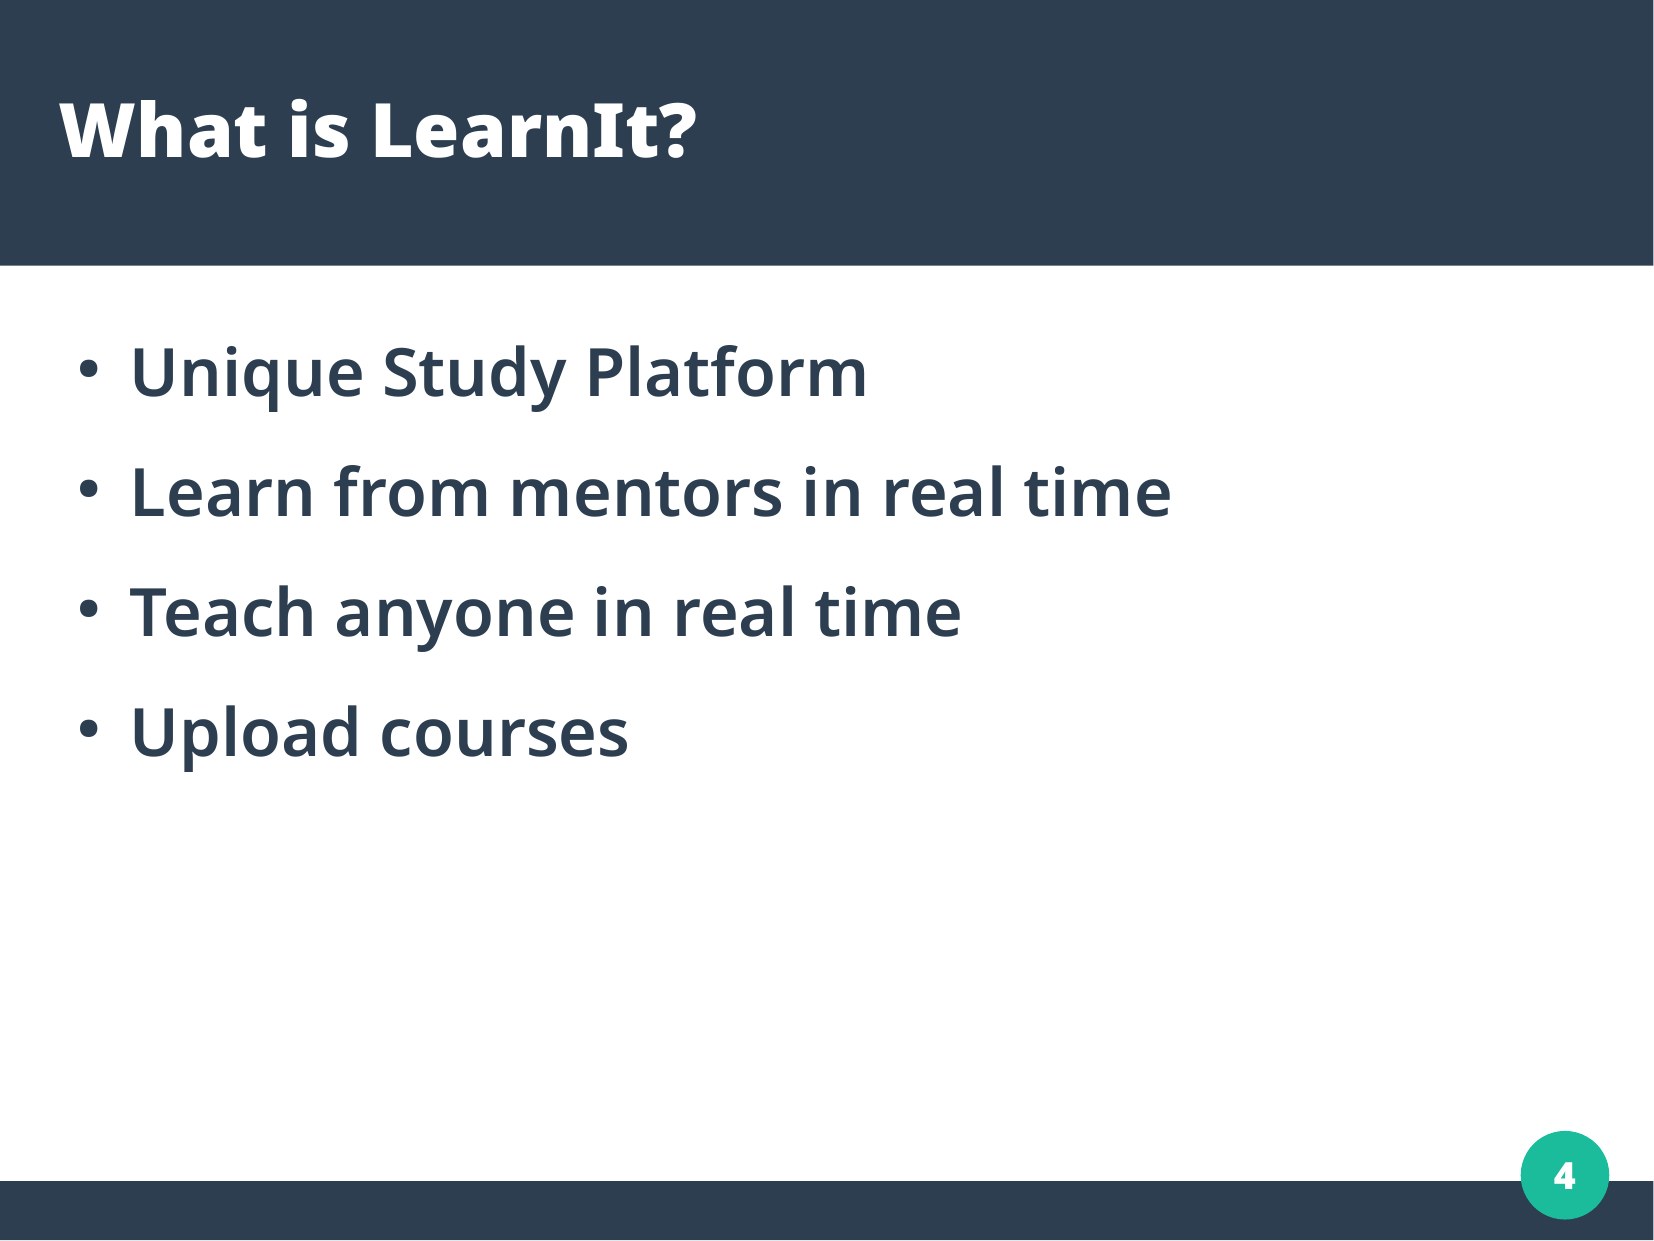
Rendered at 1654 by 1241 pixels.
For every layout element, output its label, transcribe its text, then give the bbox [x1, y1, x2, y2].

list Unique Study Platform Learn from mentors in real time Teach anyone in real time Upload courses [59, 324, 1595, 1152]
title What is LearnIt? [59, 49, 1595, 207]
